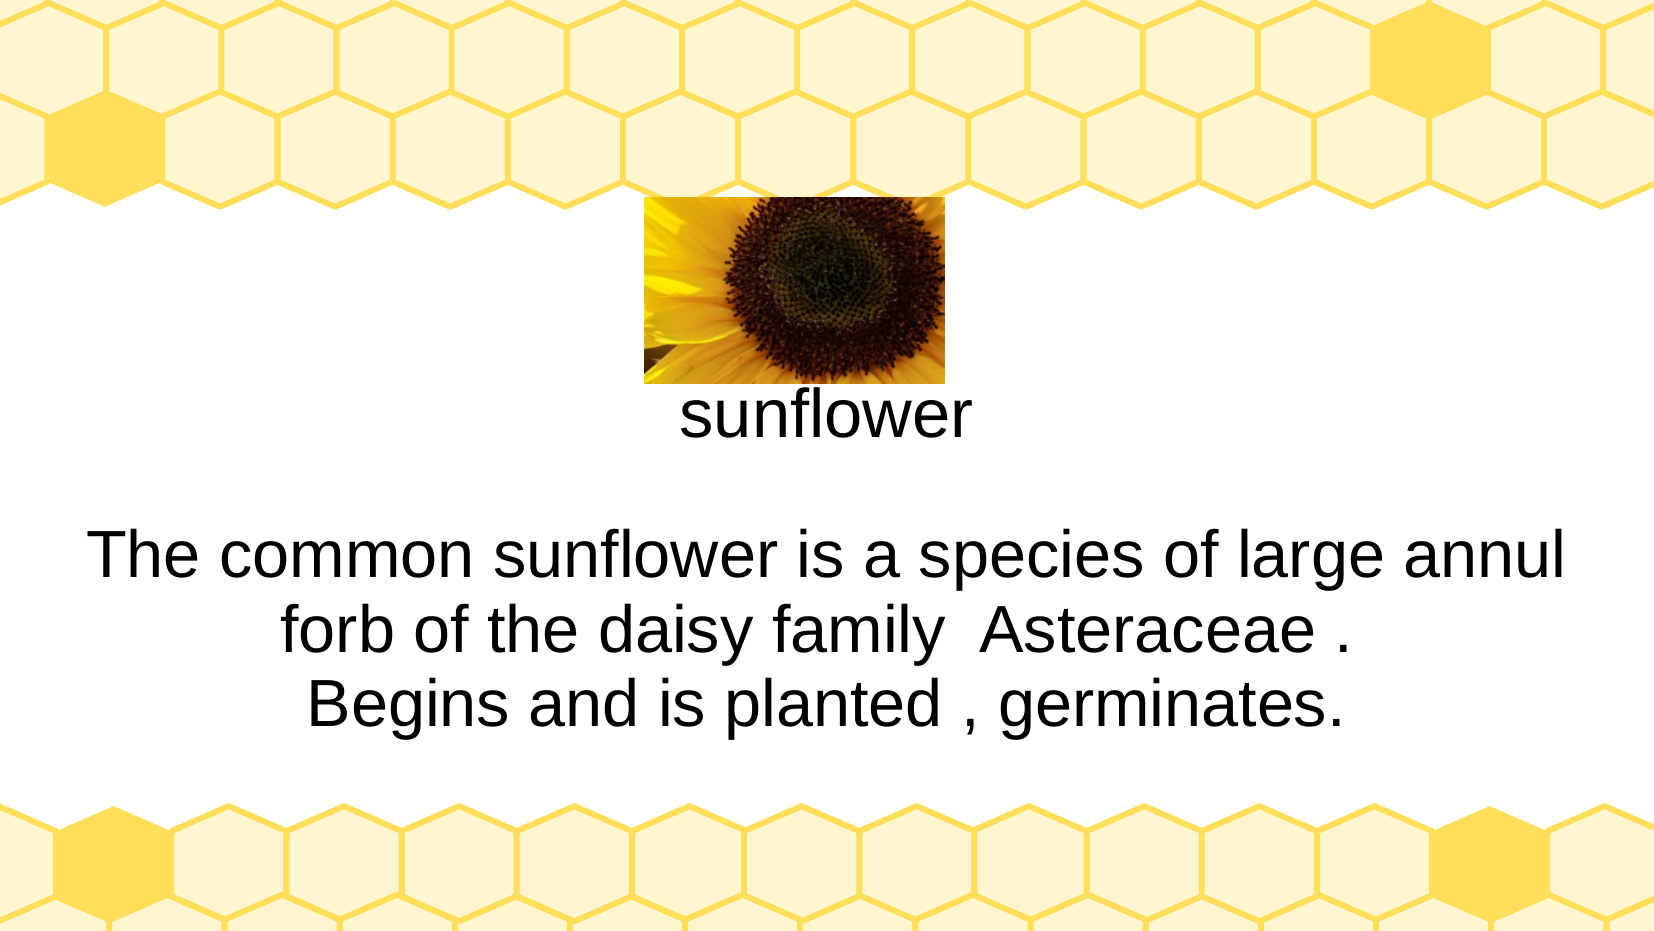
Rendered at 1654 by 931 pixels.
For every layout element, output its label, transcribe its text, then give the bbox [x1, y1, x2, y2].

picture [644, 197, 945, 384]
subtitle The common sunflower is a species of large annul forb of the daisy family Asteraceae . Begins and is planted , germinates. [82, 516, 1571, 742]
title sunflower [82, 314, 1571, 514]
